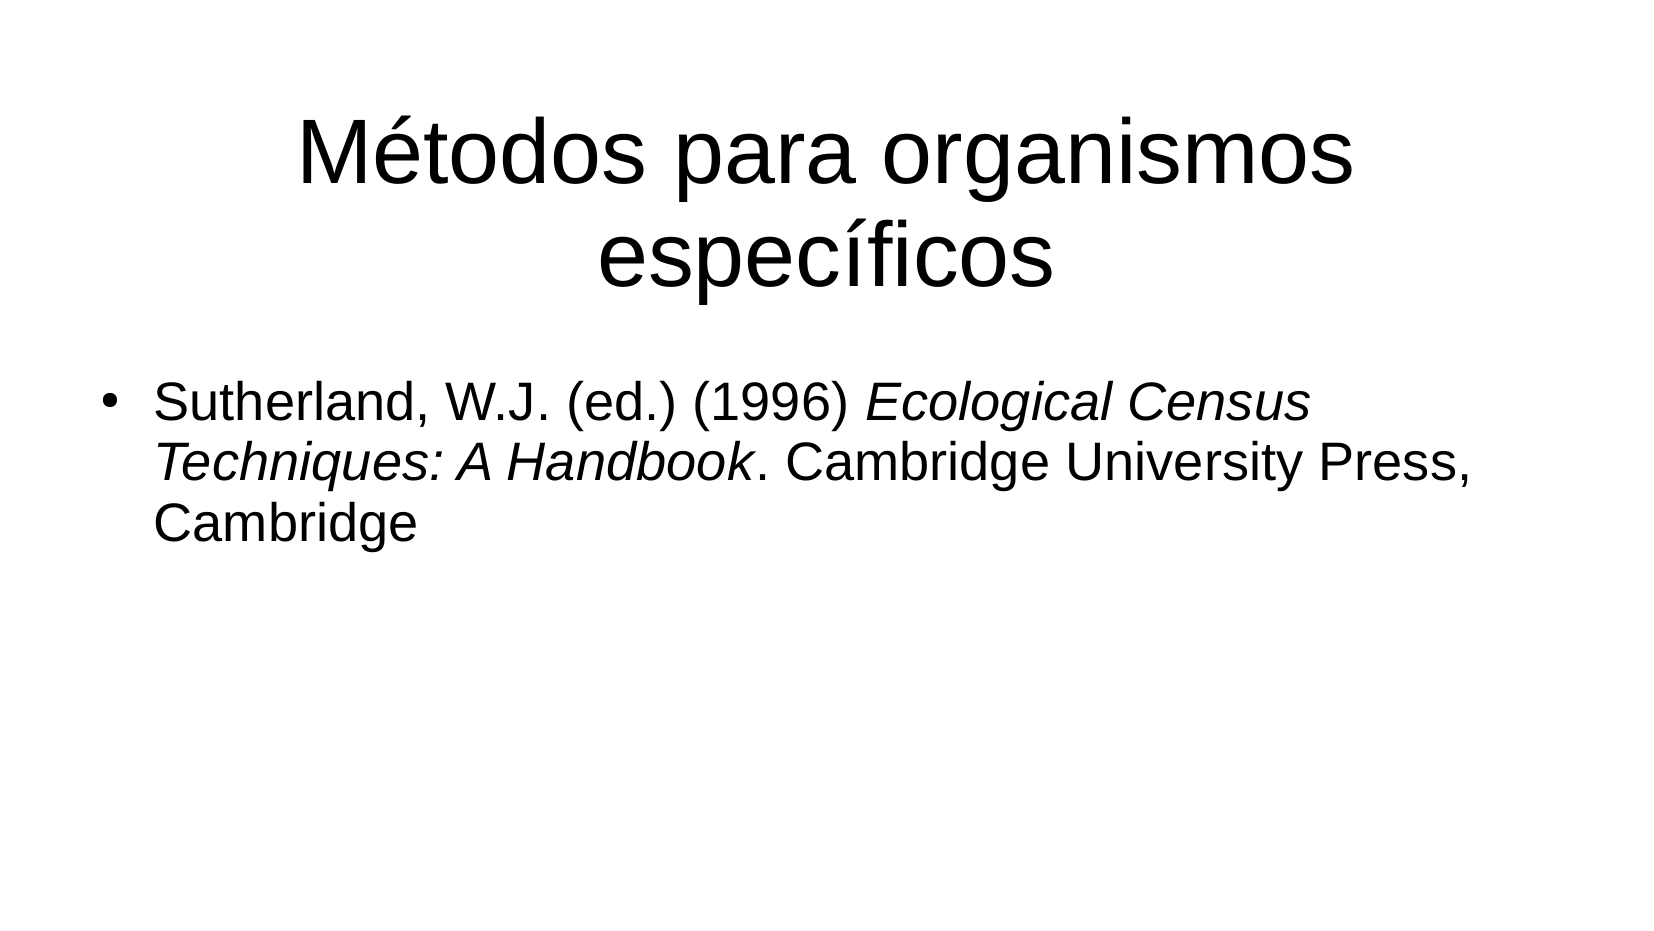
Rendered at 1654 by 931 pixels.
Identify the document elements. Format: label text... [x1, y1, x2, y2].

title Métodos para organismos específicos [82, 100, 1571, 306]
list Sutherland, W.J. (ed.) (1996) Ecological Census Techniques: A Handbook. Cambridge University Press, Cambridge [82, 371, 1571, 739]
